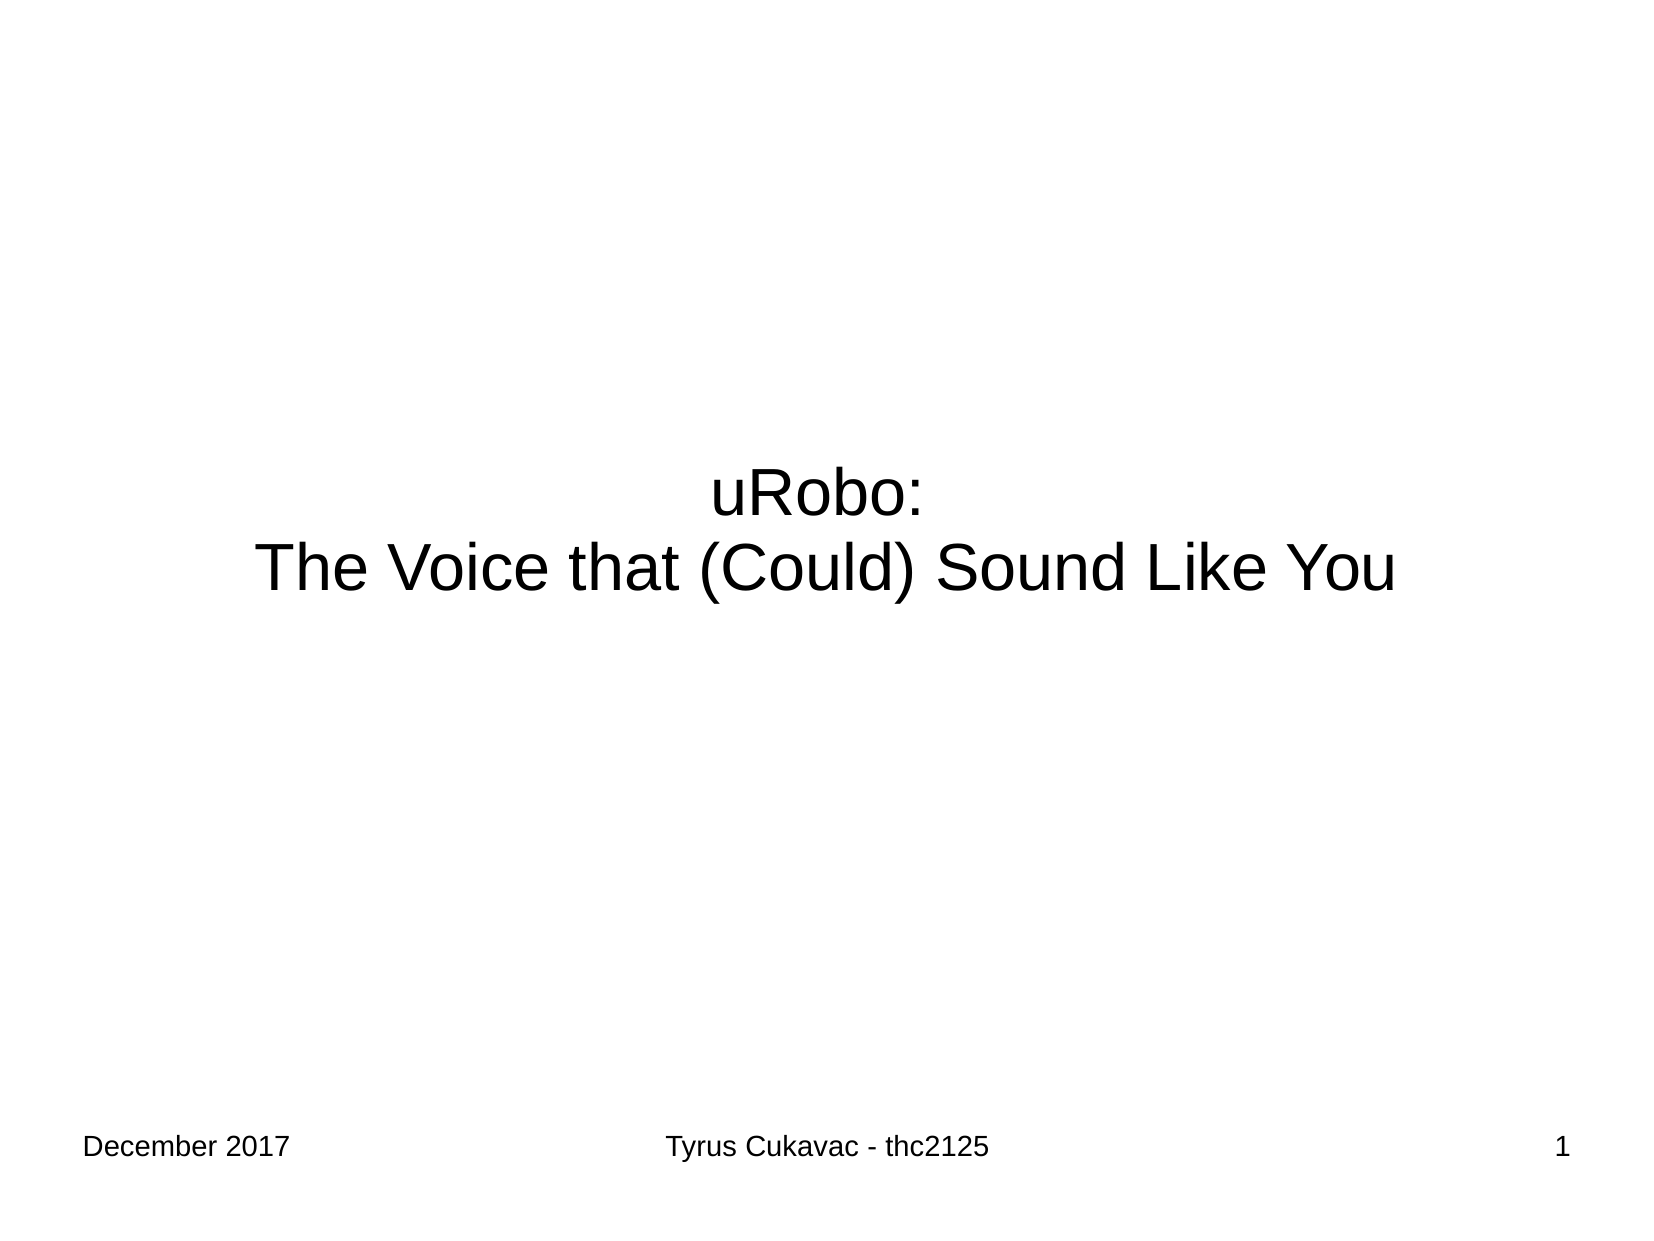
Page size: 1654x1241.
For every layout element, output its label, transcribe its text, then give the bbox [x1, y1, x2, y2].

subtitle uRobo: The Voice that (Could) Sound Like You [82, 49, 1571, 1010]
